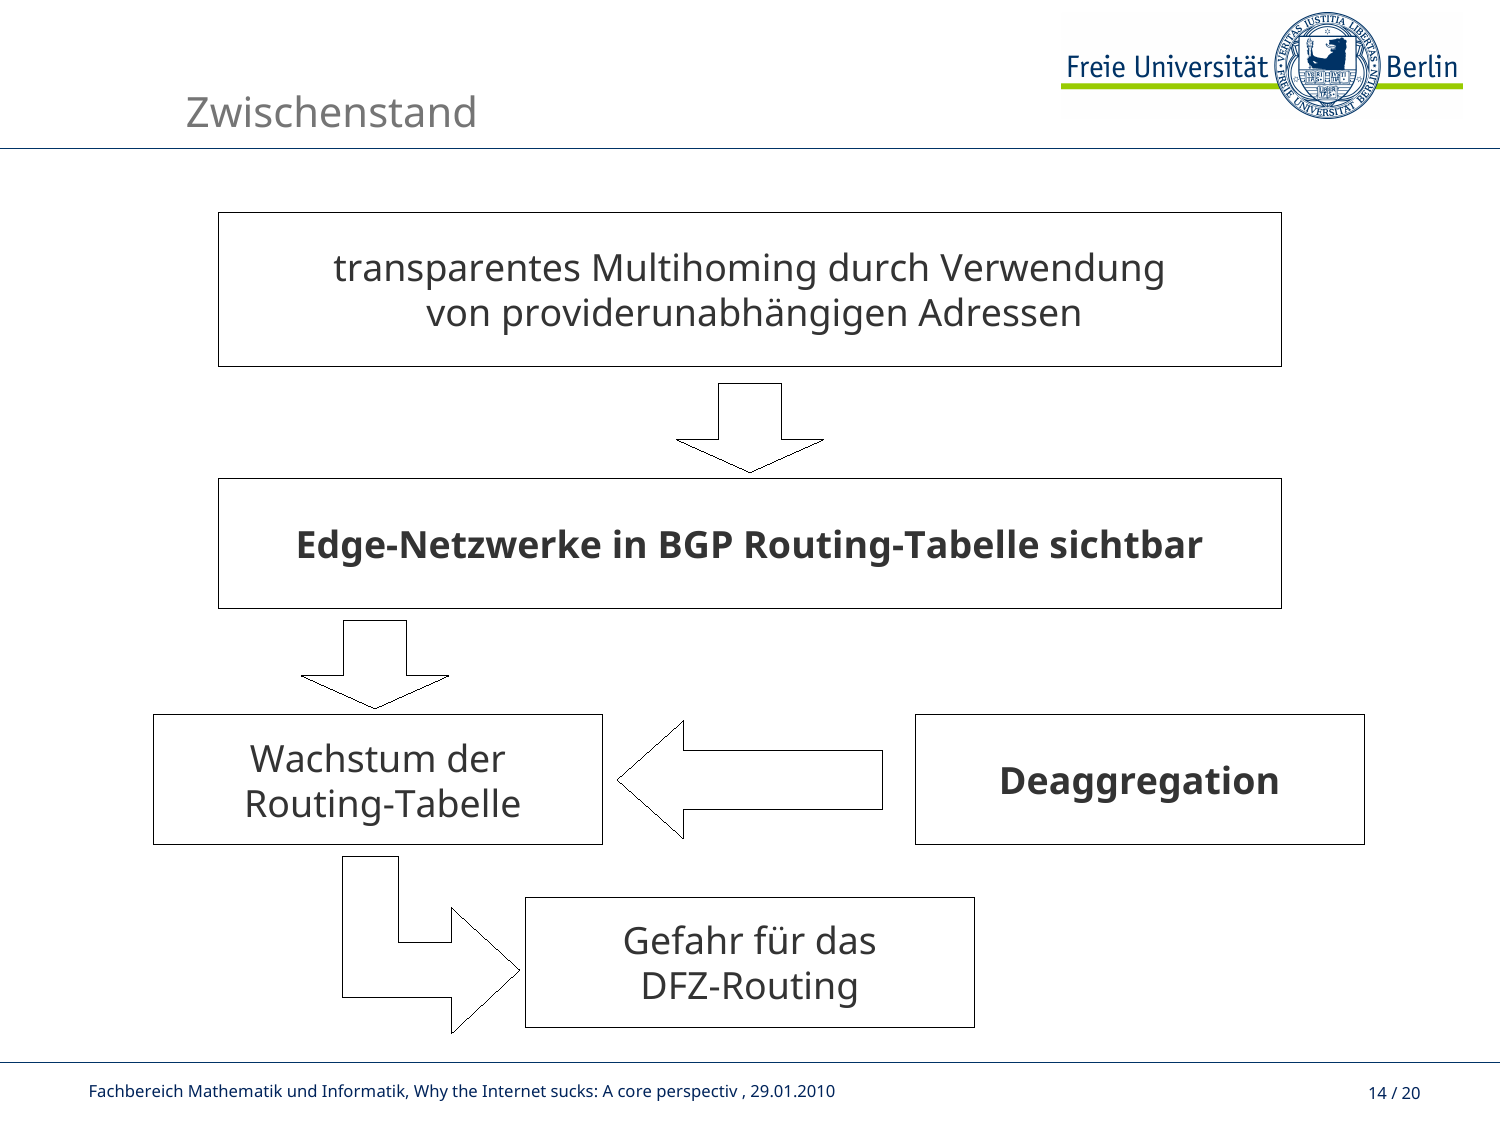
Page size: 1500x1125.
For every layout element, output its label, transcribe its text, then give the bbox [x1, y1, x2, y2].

text_box Wachstum der Routing-Tabelle [153, 714, 603, 845]
text_box Edge-Netzwerke in BGP Routing-Tabelle sichtbar [218, 478, 1282, 609]
title Zwischenstand [171, 79, 1358, 150]
text_box Deaggregation [915, 714, 1365, 845]
text_box Gefahr für das DFZ-Routing [525, 897, 975, 1028]
picture [1061, 12, 1463, 119]
text_box transparentes Multihoming durch Verwendung von providerunabhängigen Adressen [218, 212, 1282, 367]
